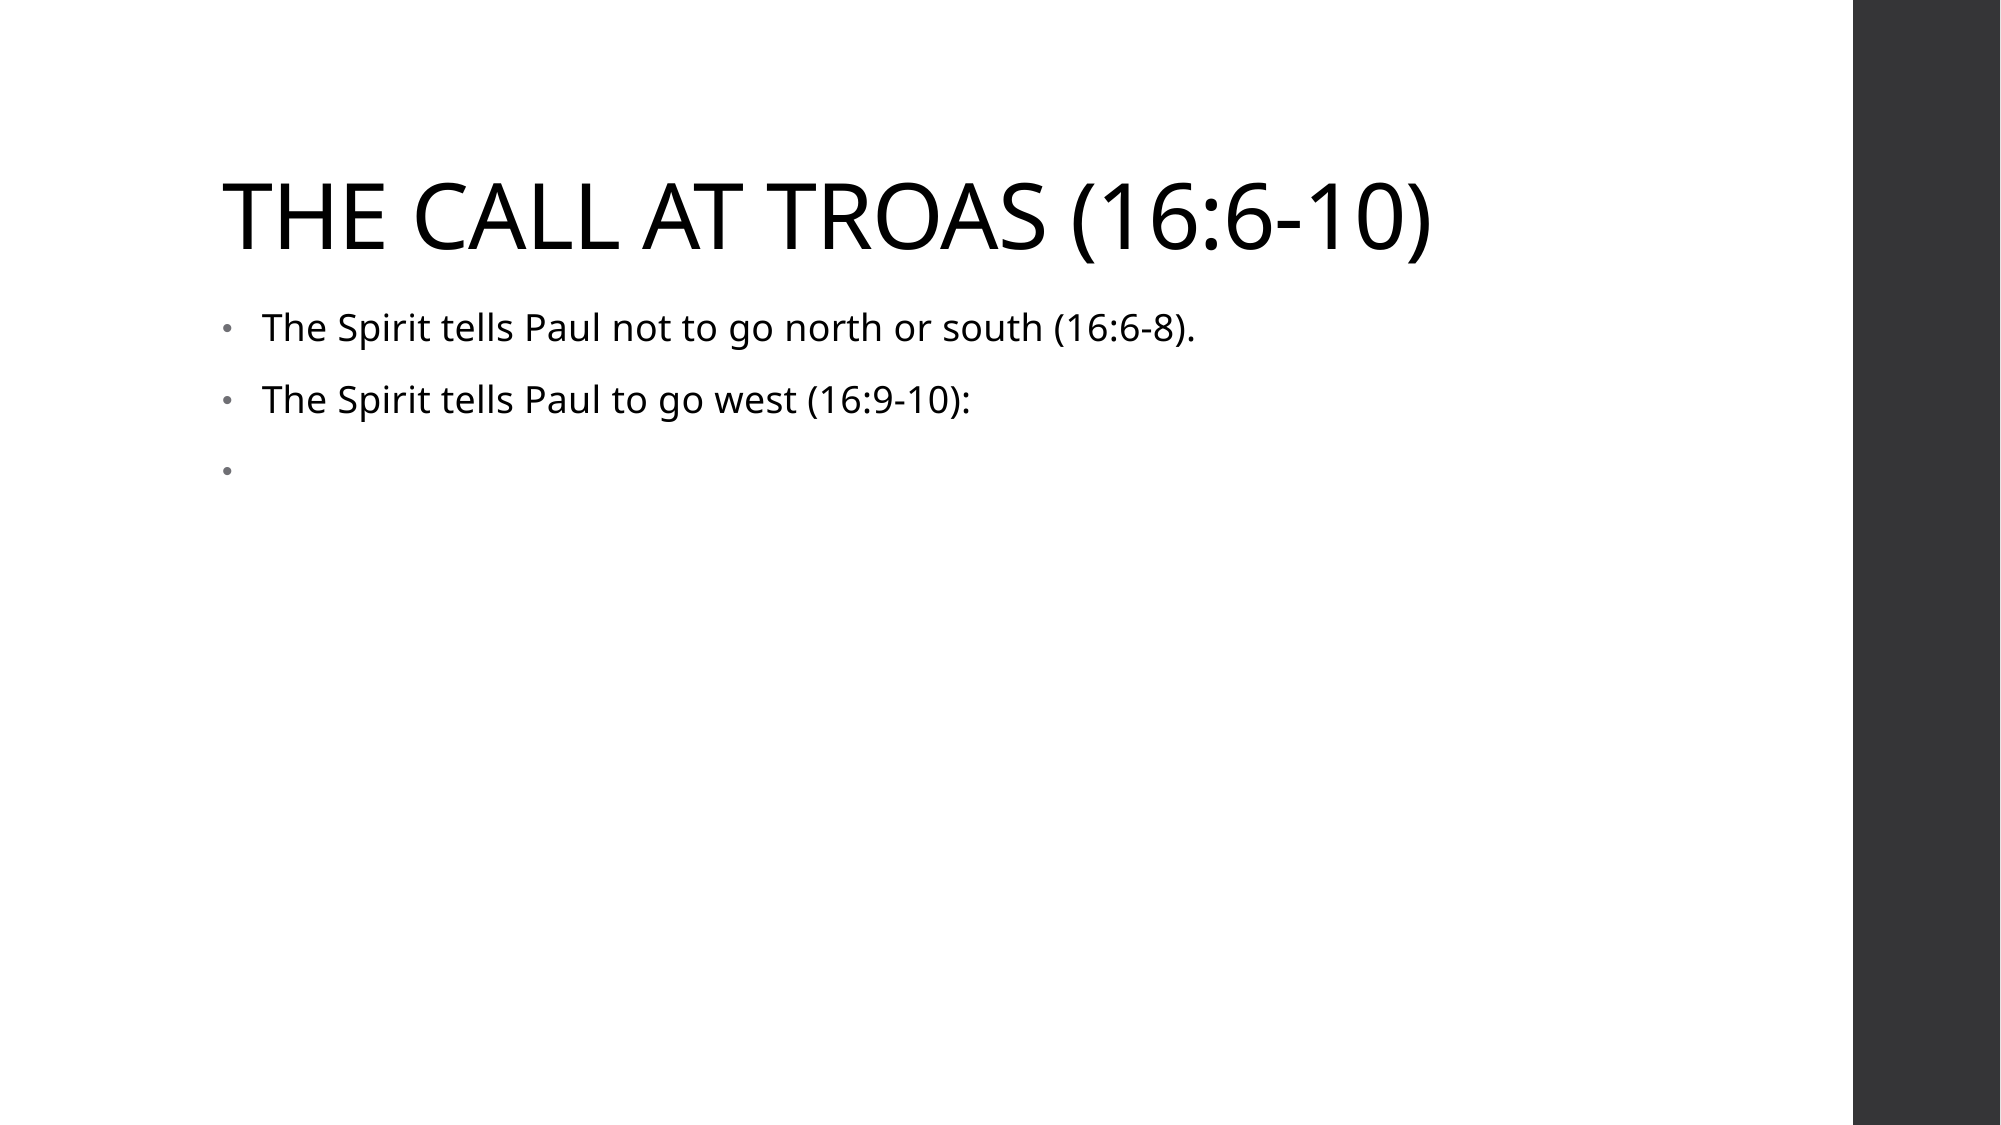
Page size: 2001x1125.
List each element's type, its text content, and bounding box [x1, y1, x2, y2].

title THE CALL AT TROAS (16:6-10) [206, 60, 1797, 278]
list The Spirit tells Paul not to go north or south (16:6-8). The Spirit tells Paul to go west (16:9-10): [206, 299, 1617, 1014]
